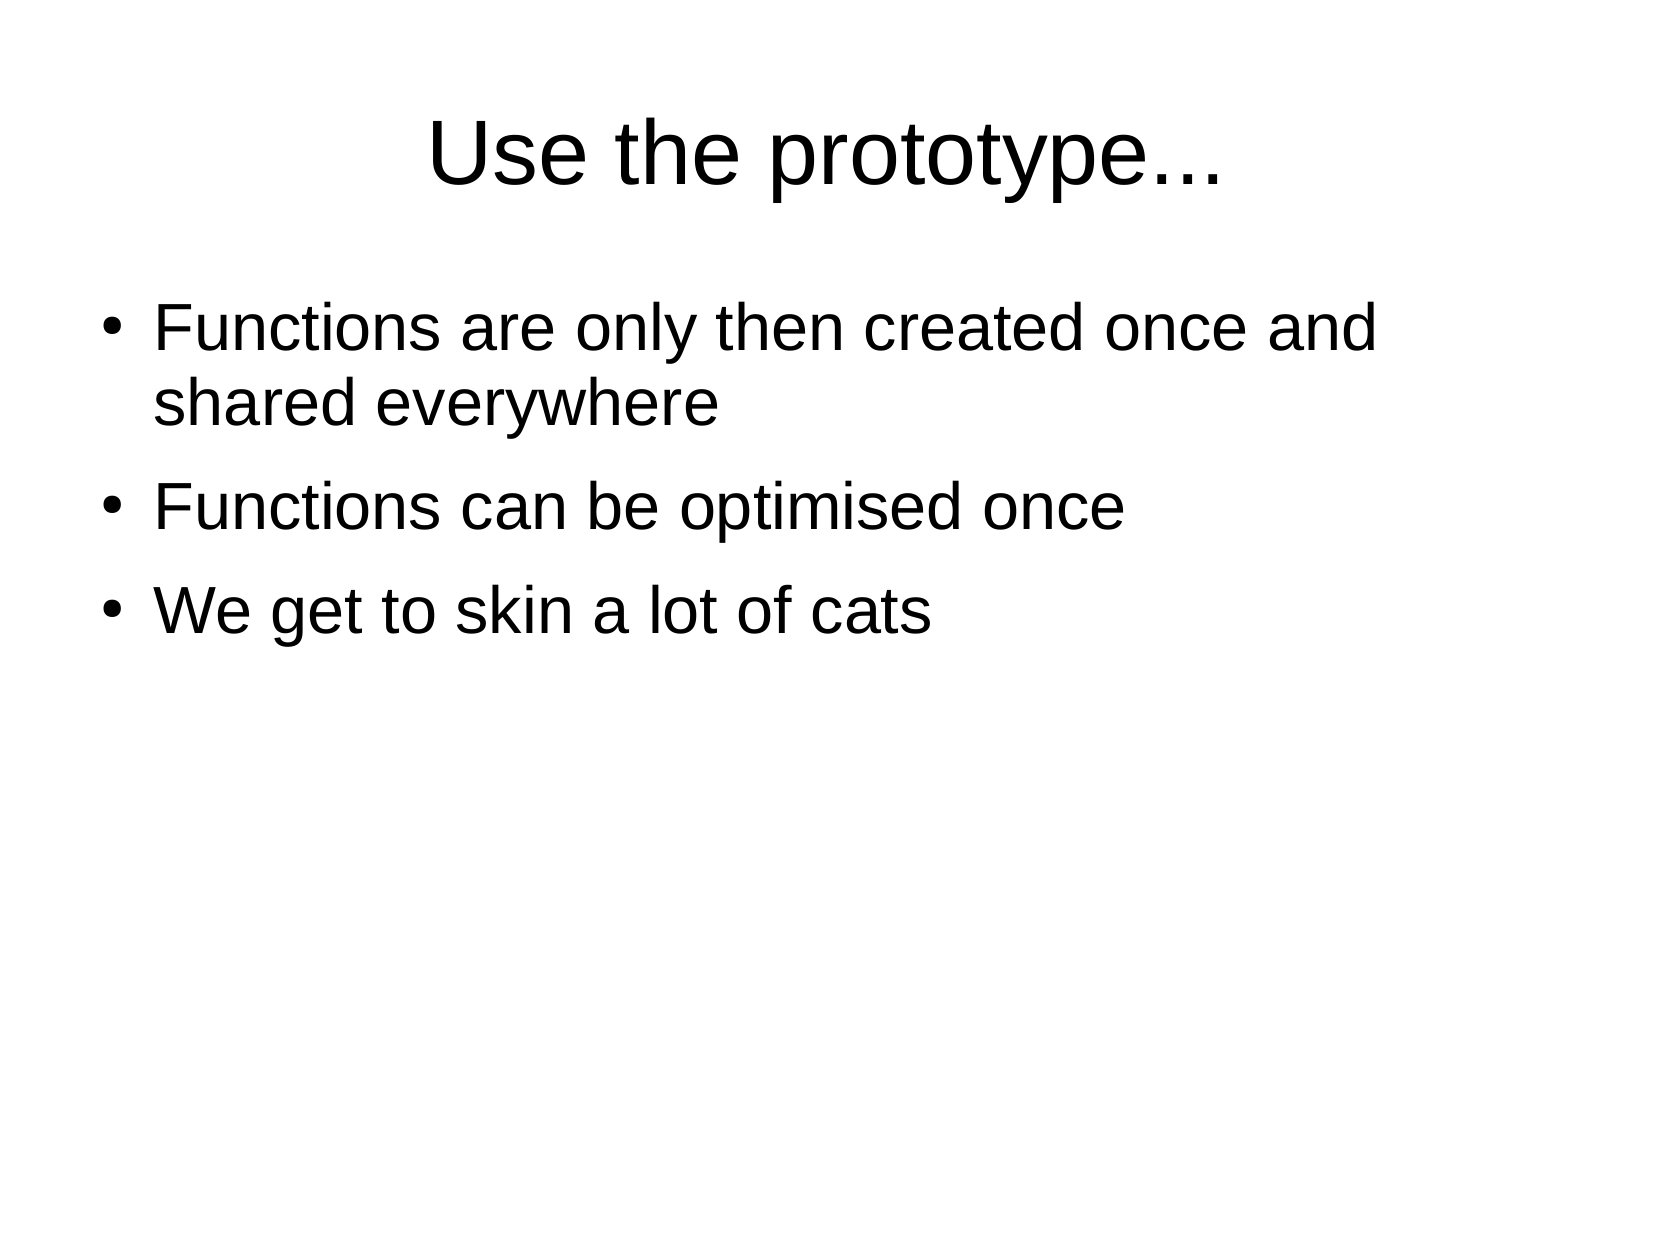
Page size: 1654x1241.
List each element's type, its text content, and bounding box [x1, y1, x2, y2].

title Use the prototype... [82, 49, 1571, 257]
list Functions are only then created once and shared everywhere Functions can be optimised once We get to skin a lot of cats [82, 290, 1538, 674]
